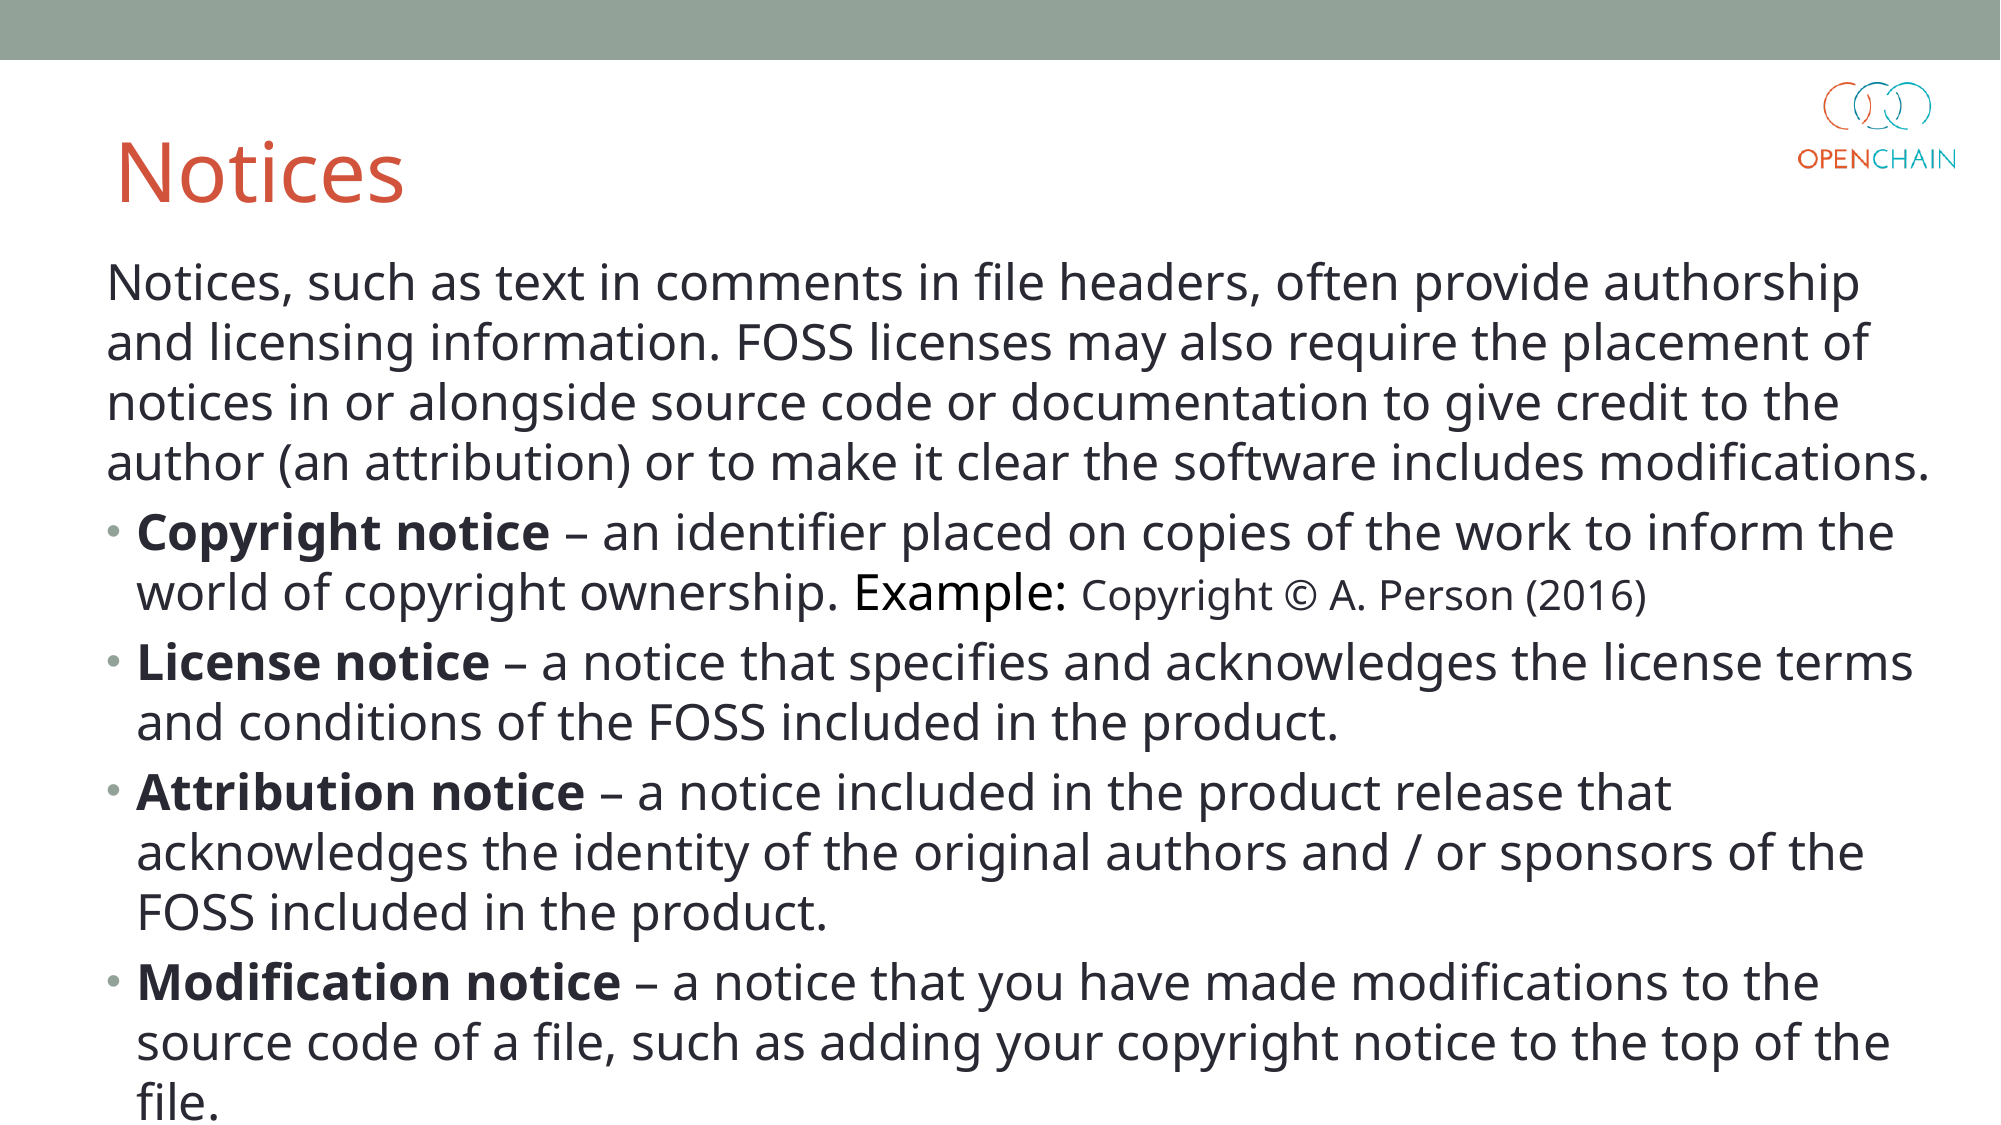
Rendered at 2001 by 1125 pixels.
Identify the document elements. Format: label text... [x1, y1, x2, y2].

text_box Notices [99, 87, 1900, 243]
text_box Notices, such as text in comments in file headers, often provide authorship and licensing information. FOSS licenses may also require the placement of notices in or alongside source code or documentation to give credit to the author (an attribution) or to make it clear the software includes modifications. Copyright notice – an identifier placed on copies of the work to inform the world of copyright ownership. Example: Copyright © A. Person (2016) License notice – a notice that specifies and acknowledges the license terms and conditions of the FOSS included in the product. Attribution notice – a notice included in the product release that acknowledges the identity of the original authors and / or sponsors of the FOSS included in the product. Modification notice – a notice that you have made modifications to the source code of a file, such as adding your copyright notice to the top of the file. [91, 243, 1970, 1125]
picture [1798, 82, 1955, 169]
